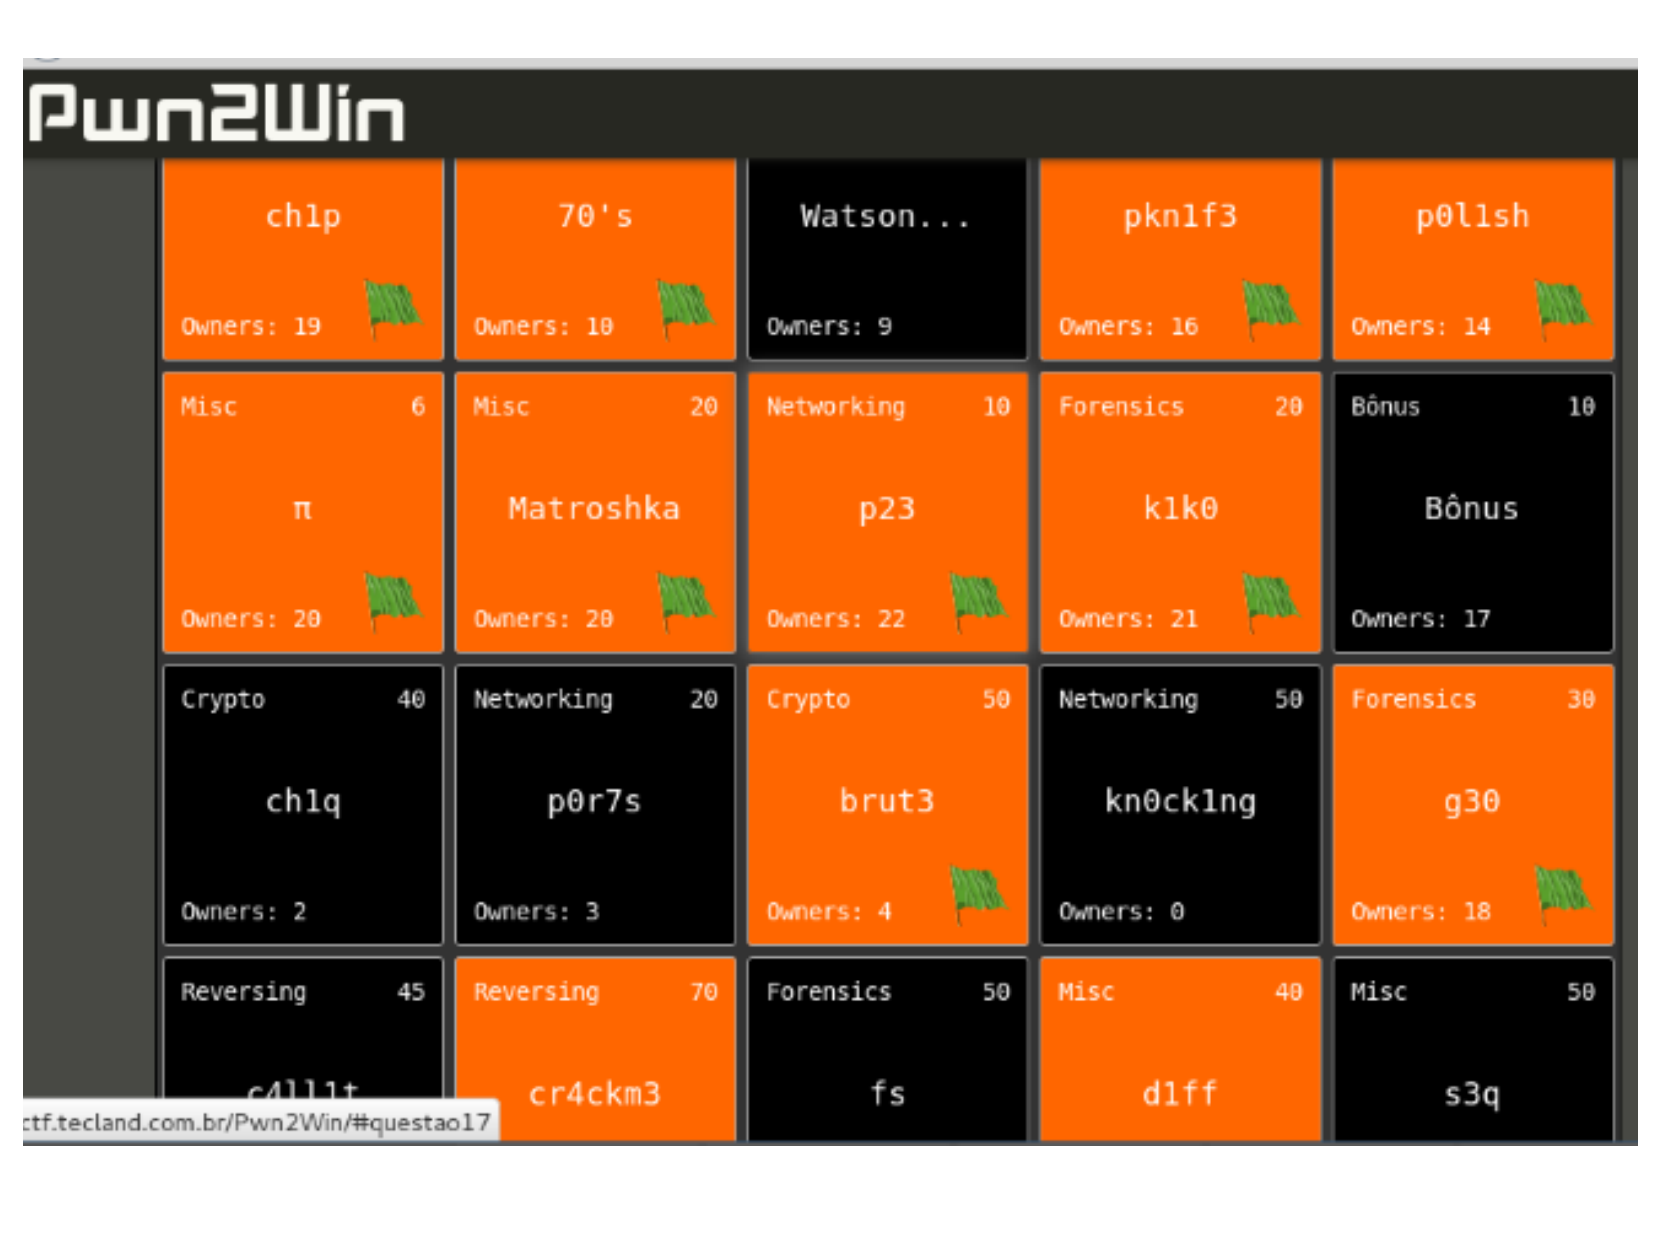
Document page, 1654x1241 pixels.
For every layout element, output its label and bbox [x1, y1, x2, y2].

picture [23, 58, 1638, 1146]
